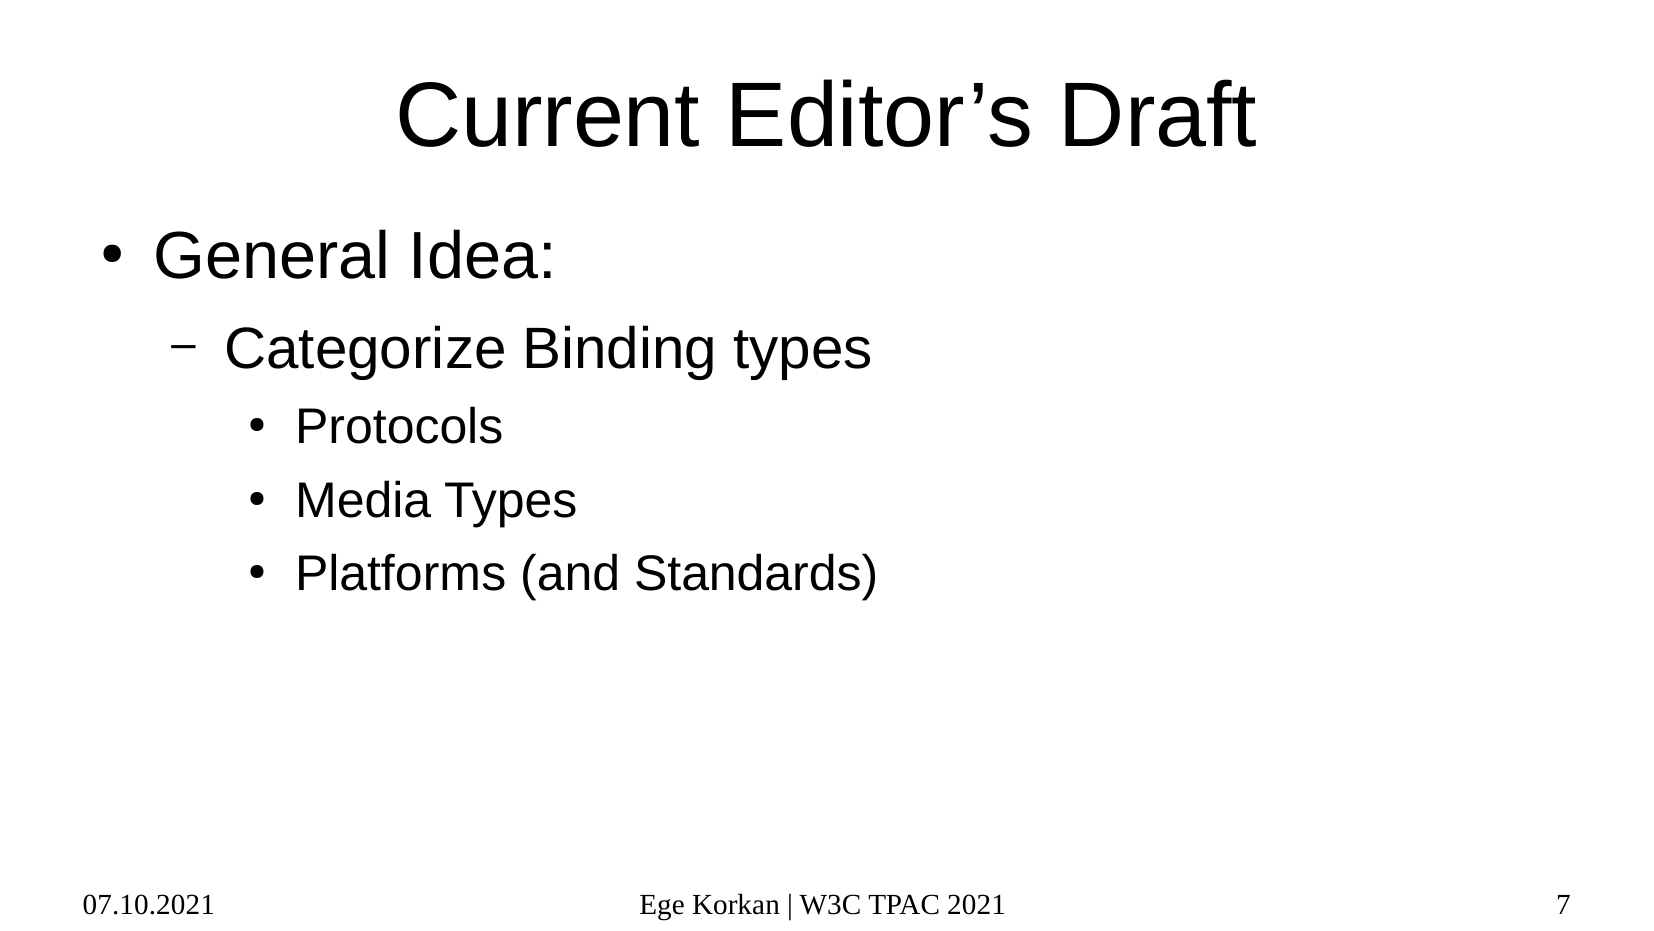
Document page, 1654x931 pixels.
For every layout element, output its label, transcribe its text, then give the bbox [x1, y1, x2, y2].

title Current Editor’s Draft [82, 37, 1571, 193]
list General Idea: Categorize Binding types Protocols Media Types Platforms (and Standards) [82, 217, 1571, 758]
